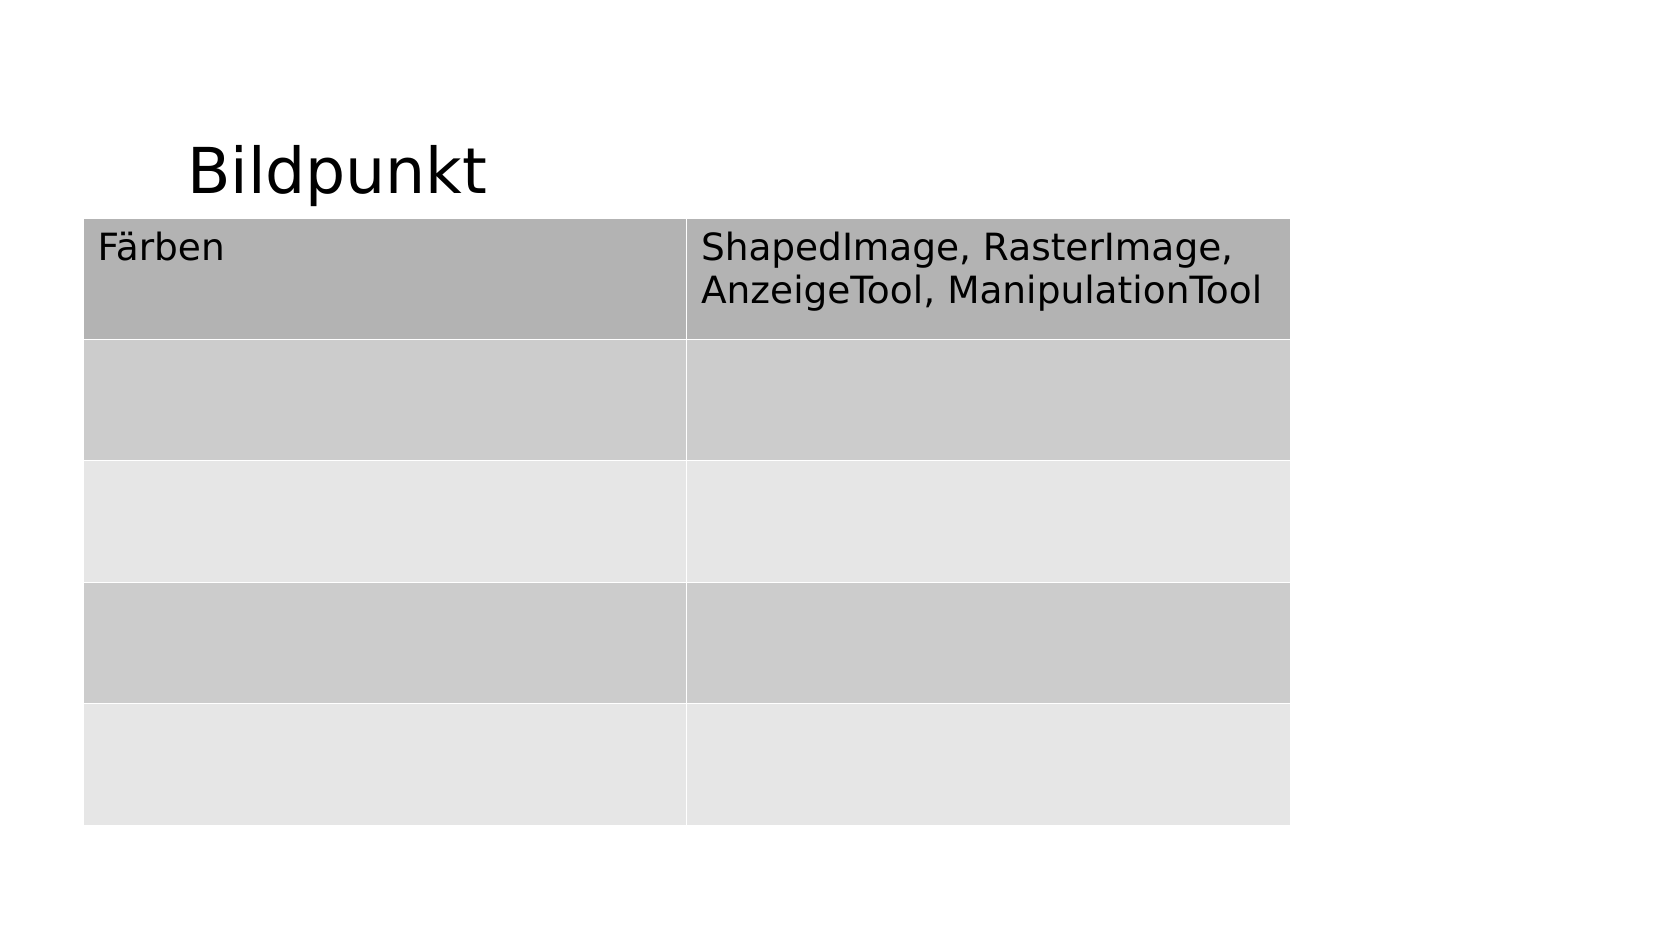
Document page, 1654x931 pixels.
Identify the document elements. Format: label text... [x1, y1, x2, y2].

table_cell [687, 461, 1290, 582]
table_cell [84, 704, 686, 825]
table_header ShapedImage, RasterImage, AnzeigeTool, ManipulationTool [687, 219, 1290, 339]
table_cell [687, 340, 1290, 460]
table_header Färben [84, 219, 686, 339]
table_cell [84, 340, 686, 460]
table_cell [84, 461, 686, 582]
table_cell [84, 583, 686, 703]
list Bildpunkt [120, 135, 856, 210]
table_cell [687, 704, 1290, 825]
table_cell [687, 583, 1290, 703]
